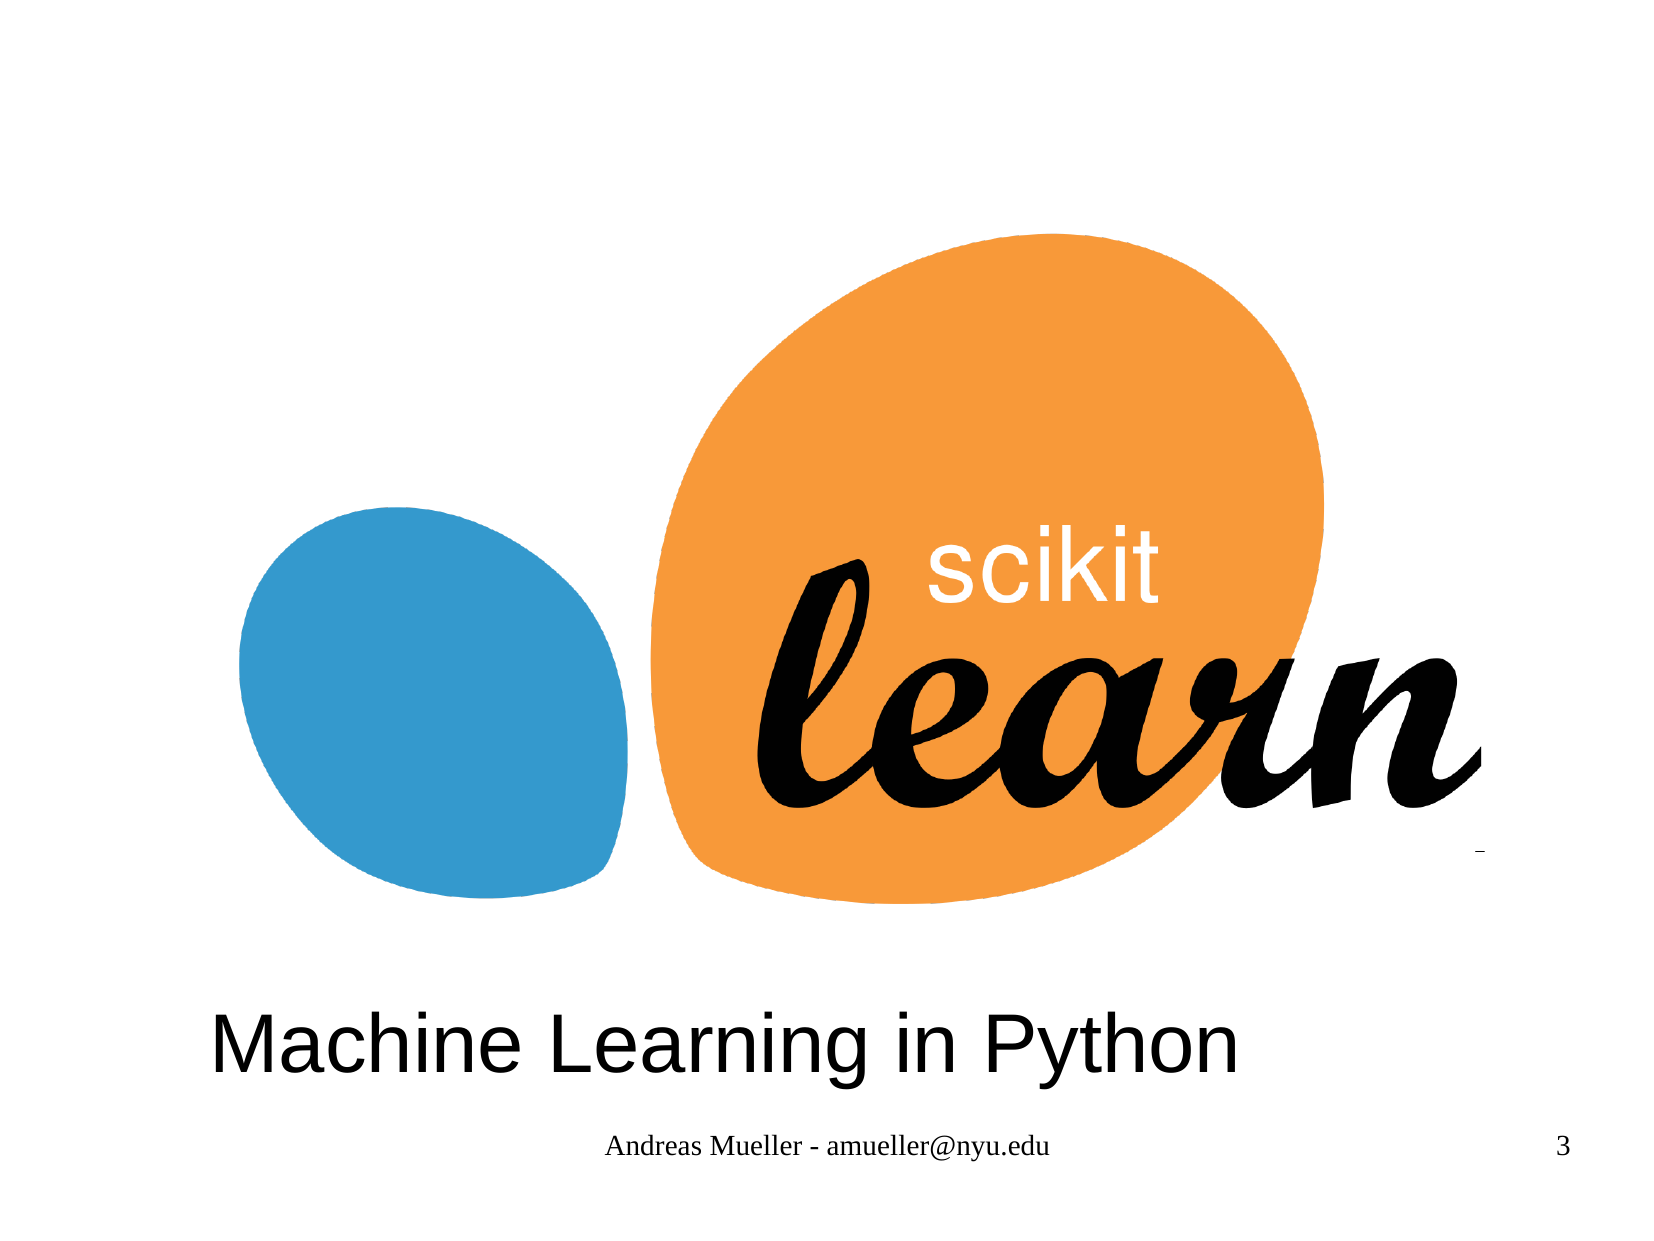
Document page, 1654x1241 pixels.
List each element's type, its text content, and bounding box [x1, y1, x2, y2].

text_box Machine Learning in Python [195, 990, 1257, 1099]
picture [210, 74, 1509, 946]
